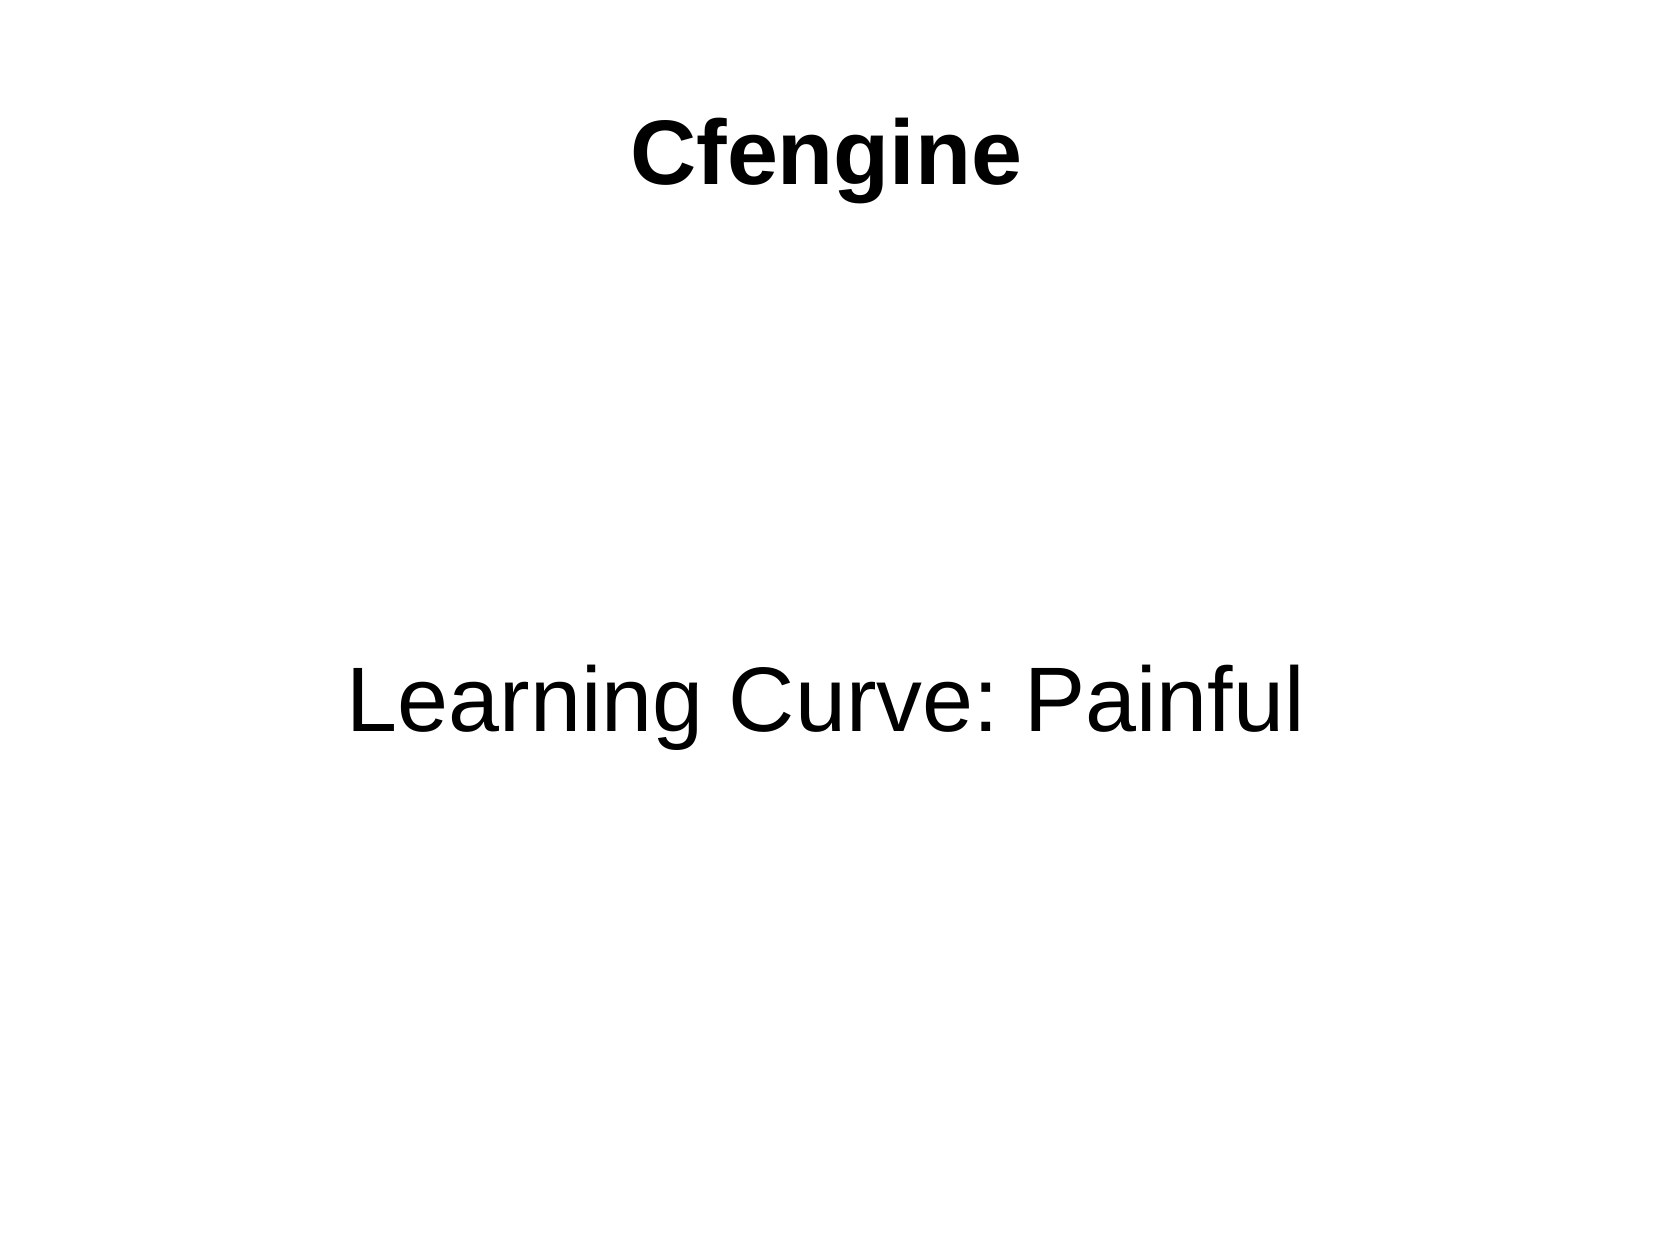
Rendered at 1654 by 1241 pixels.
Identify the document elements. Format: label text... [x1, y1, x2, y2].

title Cfengine [82, 49, 1571, 257]
subtitle Learning Curve: Painful [82, 290, 1571, 1109]
